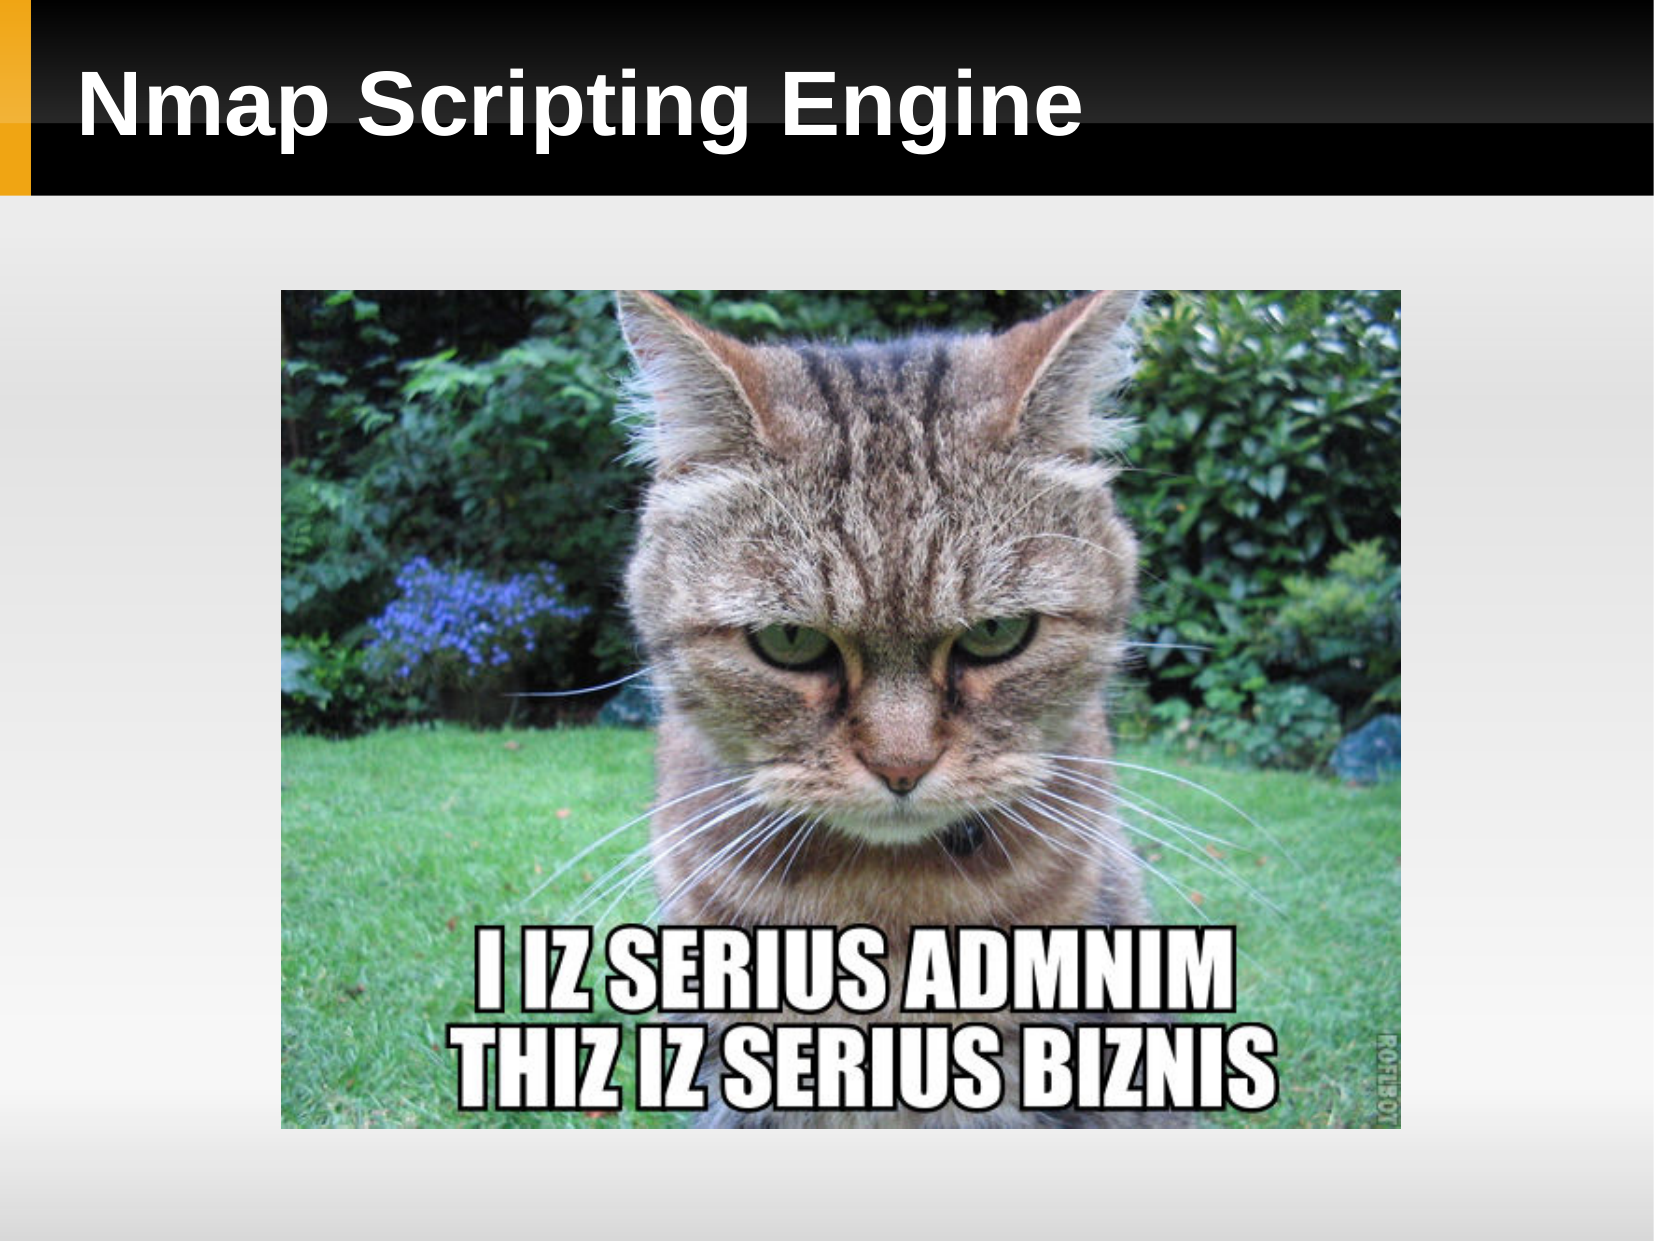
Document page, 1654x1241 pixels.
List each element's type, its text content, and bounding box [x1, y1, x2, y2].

picture [0, 0, 1654, 1241]
title Nmap Scripting Engine [76, 0, 1565, 208]
